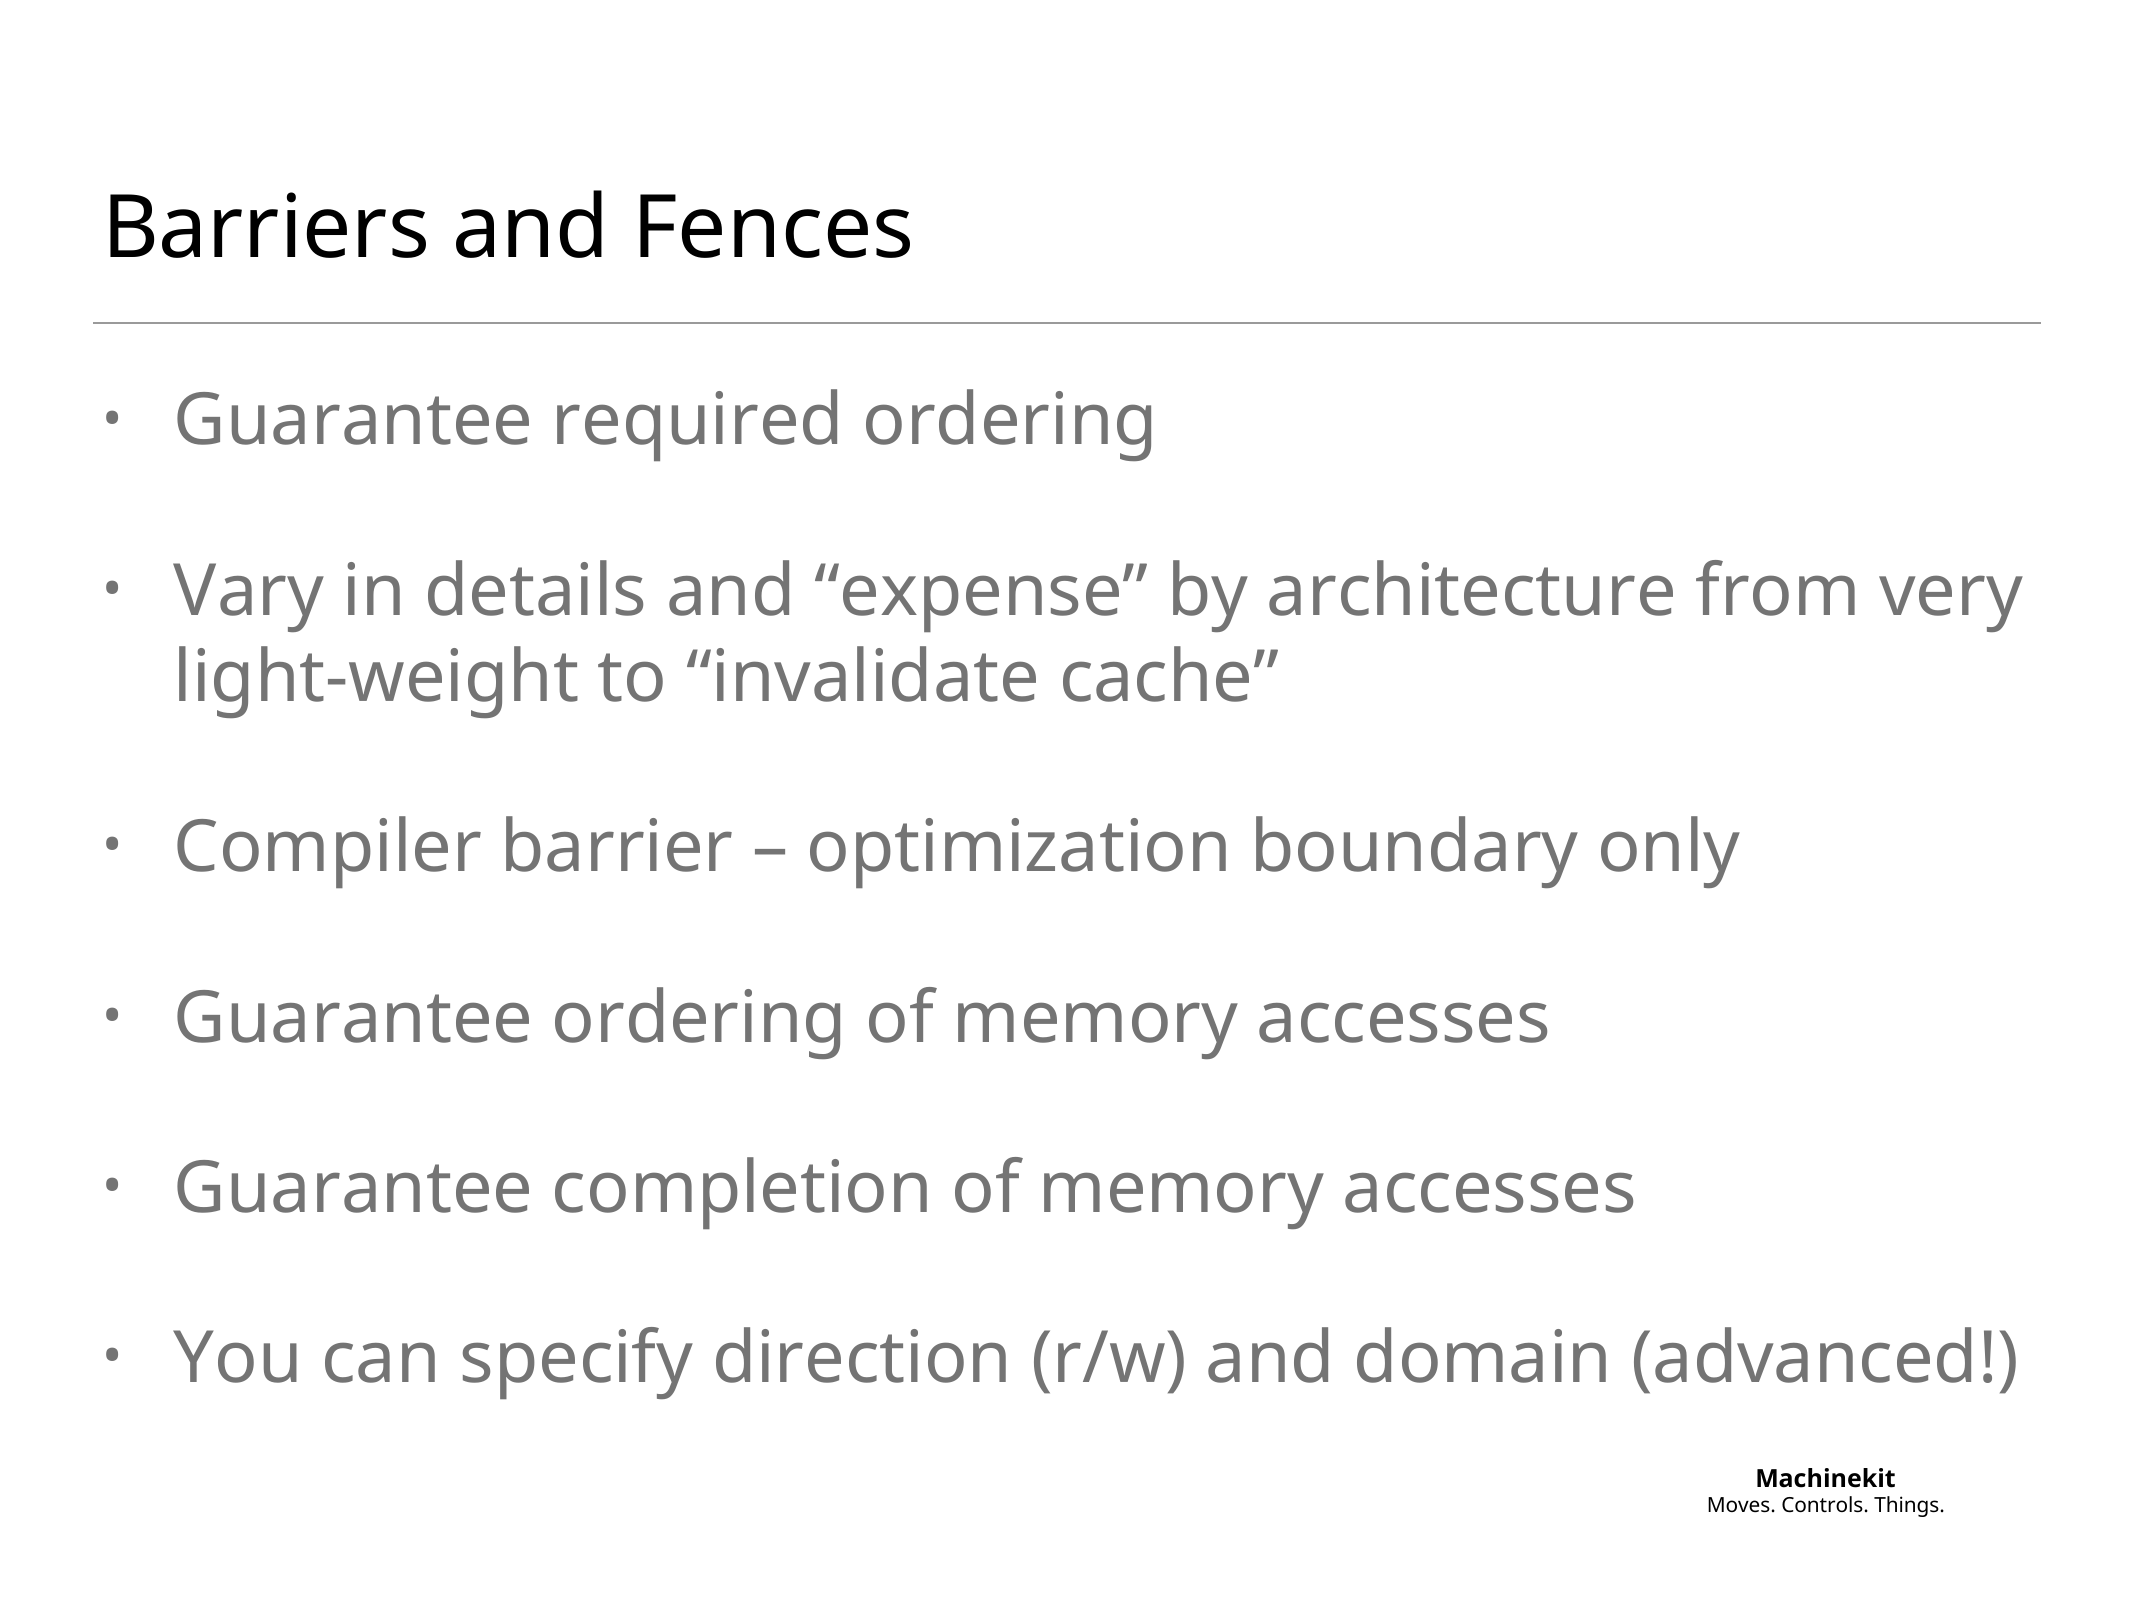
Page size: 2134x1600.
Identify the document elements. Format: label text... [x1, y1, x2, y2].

list Guarantee required ordering Vary in details and “expense” by architecture from very light-weight to “invalidate cache” Compiler barrier – optimization boundary only Guarantee ordering of memory accesses Guarantee completion of memory accesses You can specify direction (r/w) and domain (advanced!) [93, 364, 2040, 1459]
title Barriers and Fences [93, 54, 2040, 284]
